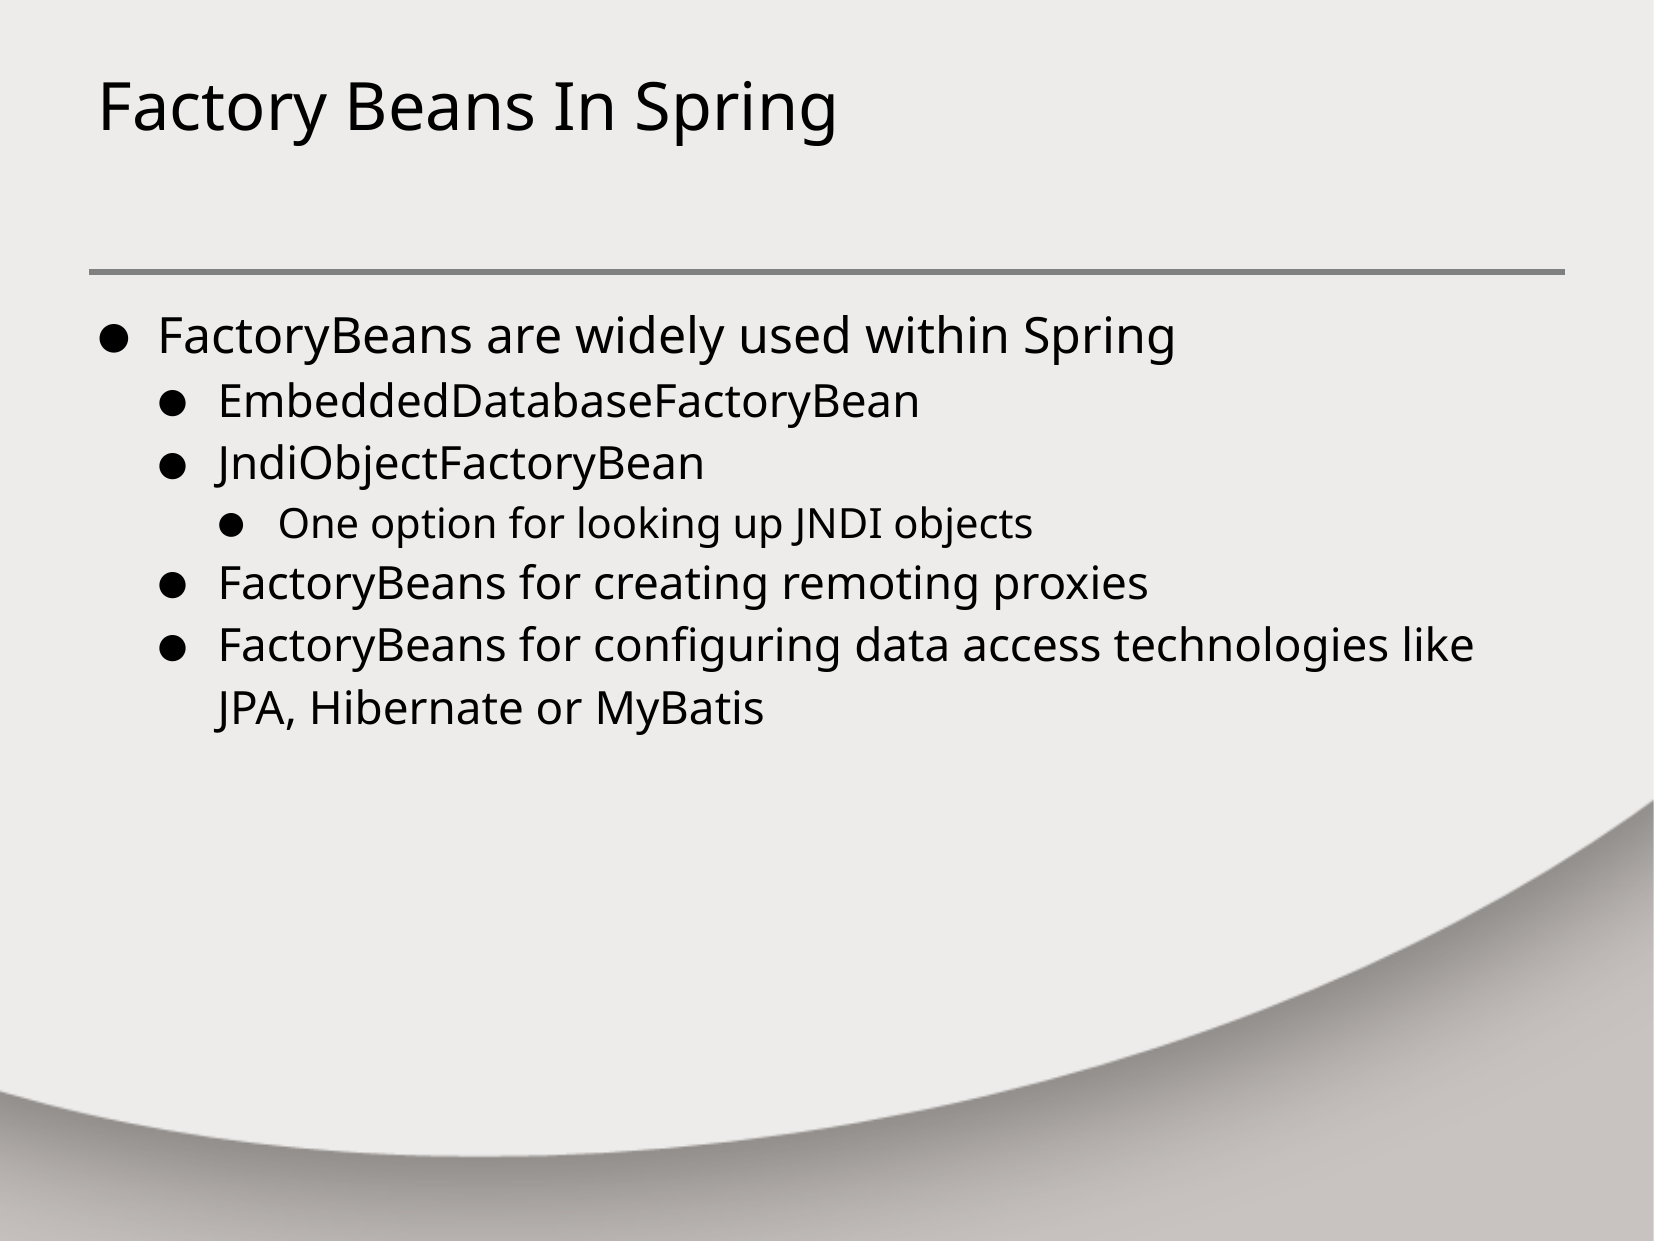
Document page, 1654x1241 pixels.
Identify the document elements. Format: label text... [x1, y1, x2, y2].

list FactoryBeans are widely used within Spring EmbeddedDatabaseFactoryBean JndiObjectFactoryBean One option for looking up JNDI objects FactoryBeans for creating remoting proxies FactoryBeans for configuring data access technologies like JPA, Hibernate or MyBatis [97, 300, 1561, 1163]
title Factory Beans In Spring [97, 75, 1559, 226]
picture [0, 0, 1654, 1241]
